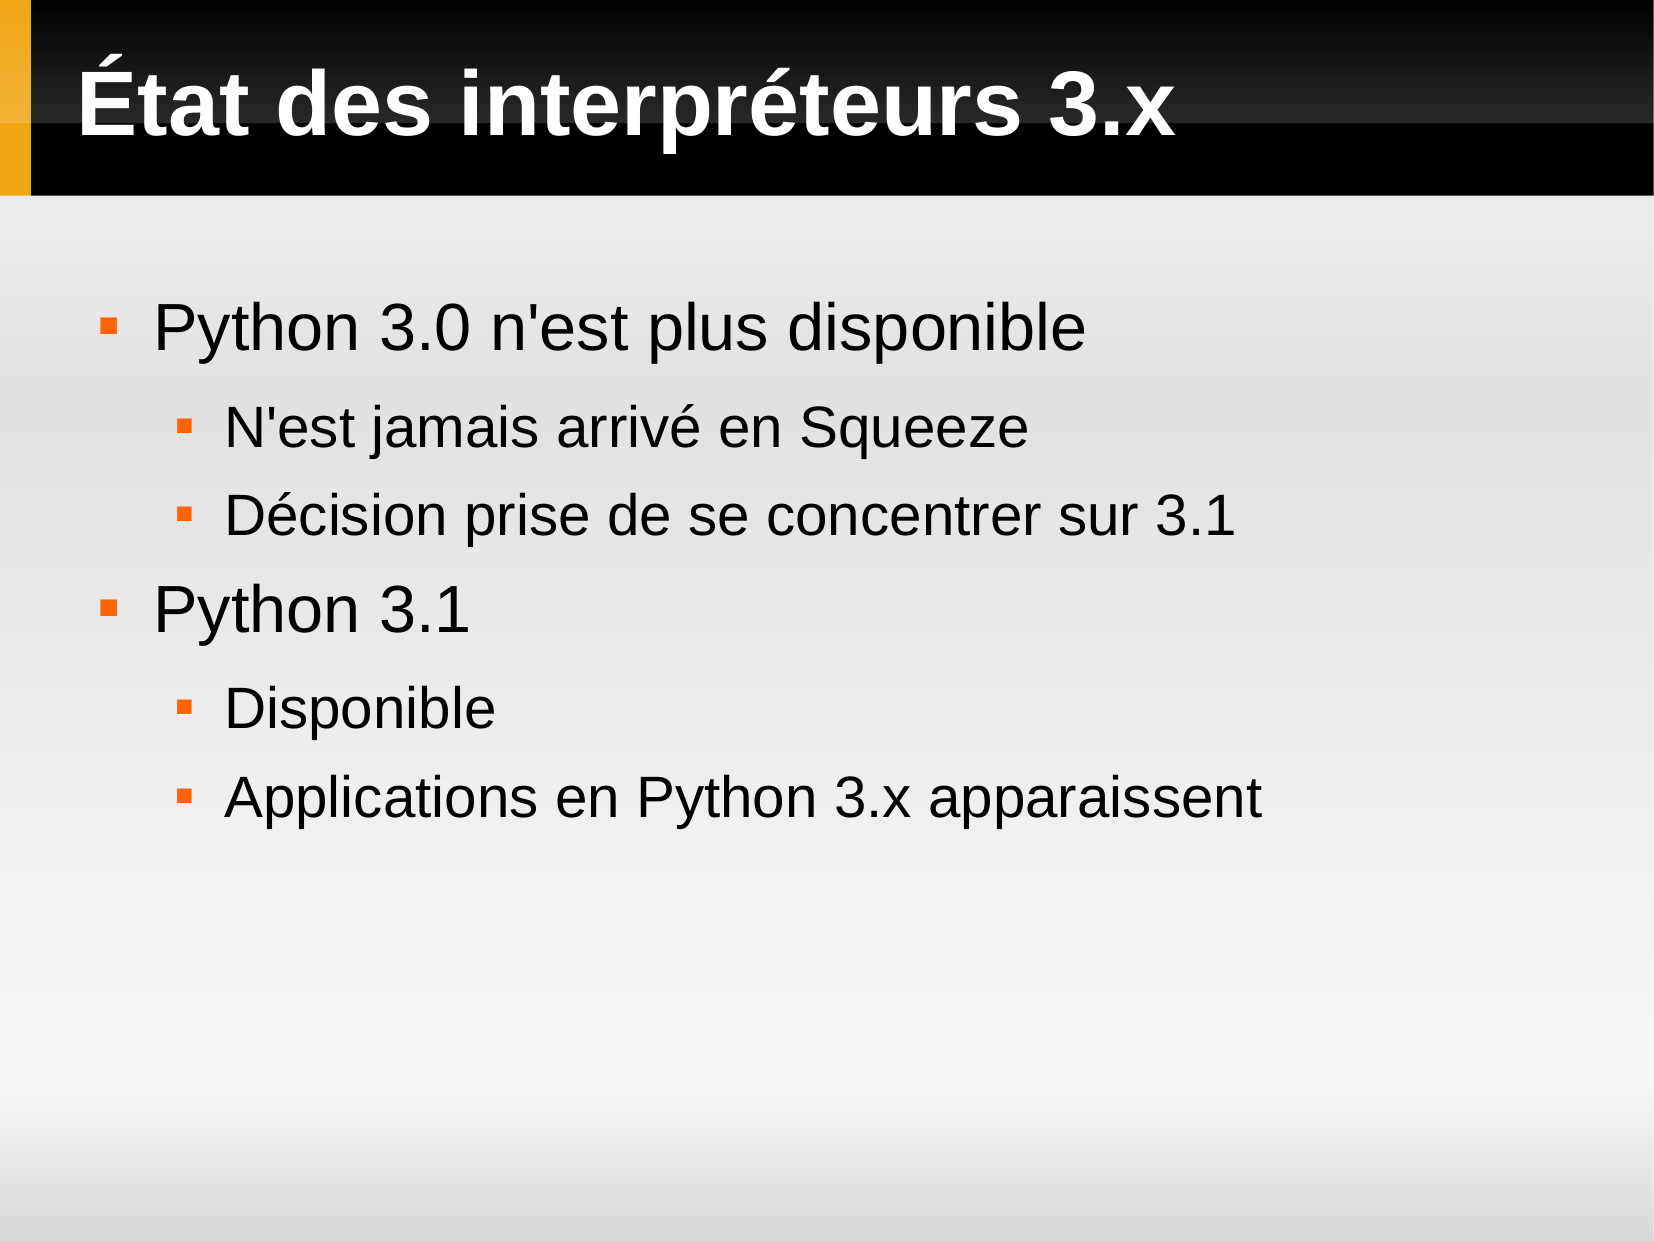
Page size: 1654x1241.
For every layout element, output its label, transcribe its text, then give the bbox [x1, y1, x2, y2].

title État des interpréteurs 3.x [76, 0, 1565, 208]
list Python 3.0 n'est plus disponible N'est jamais arrivé en Squeeze Décision prise de se concentrer sur 3.1 Python 3.1 Disponible Applications en Python 3.x apparaissent [82, 290, 1571, 1109]
picture [0, 0, 1654, 1241]
